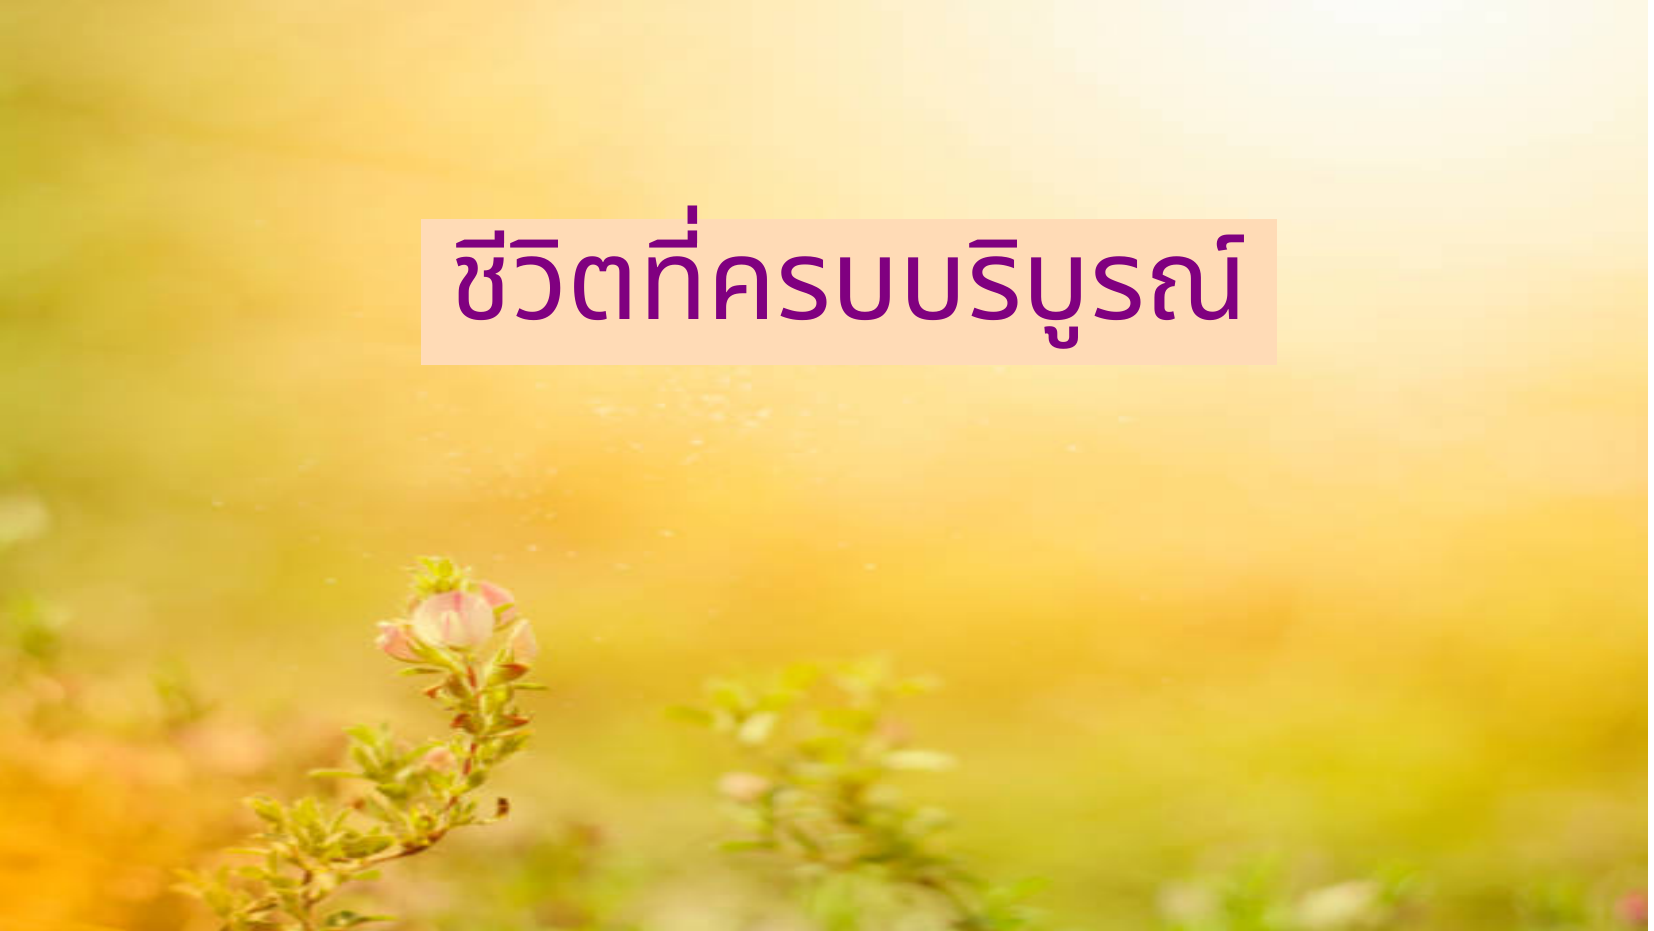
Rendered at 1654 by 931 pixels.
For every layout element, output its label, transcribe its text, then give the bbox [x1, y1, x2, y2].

picture [0, 0, 1648, 931]
text_box ชีวิตที่ครบบริบูรณ์ [380, 141, 1319, 442]
